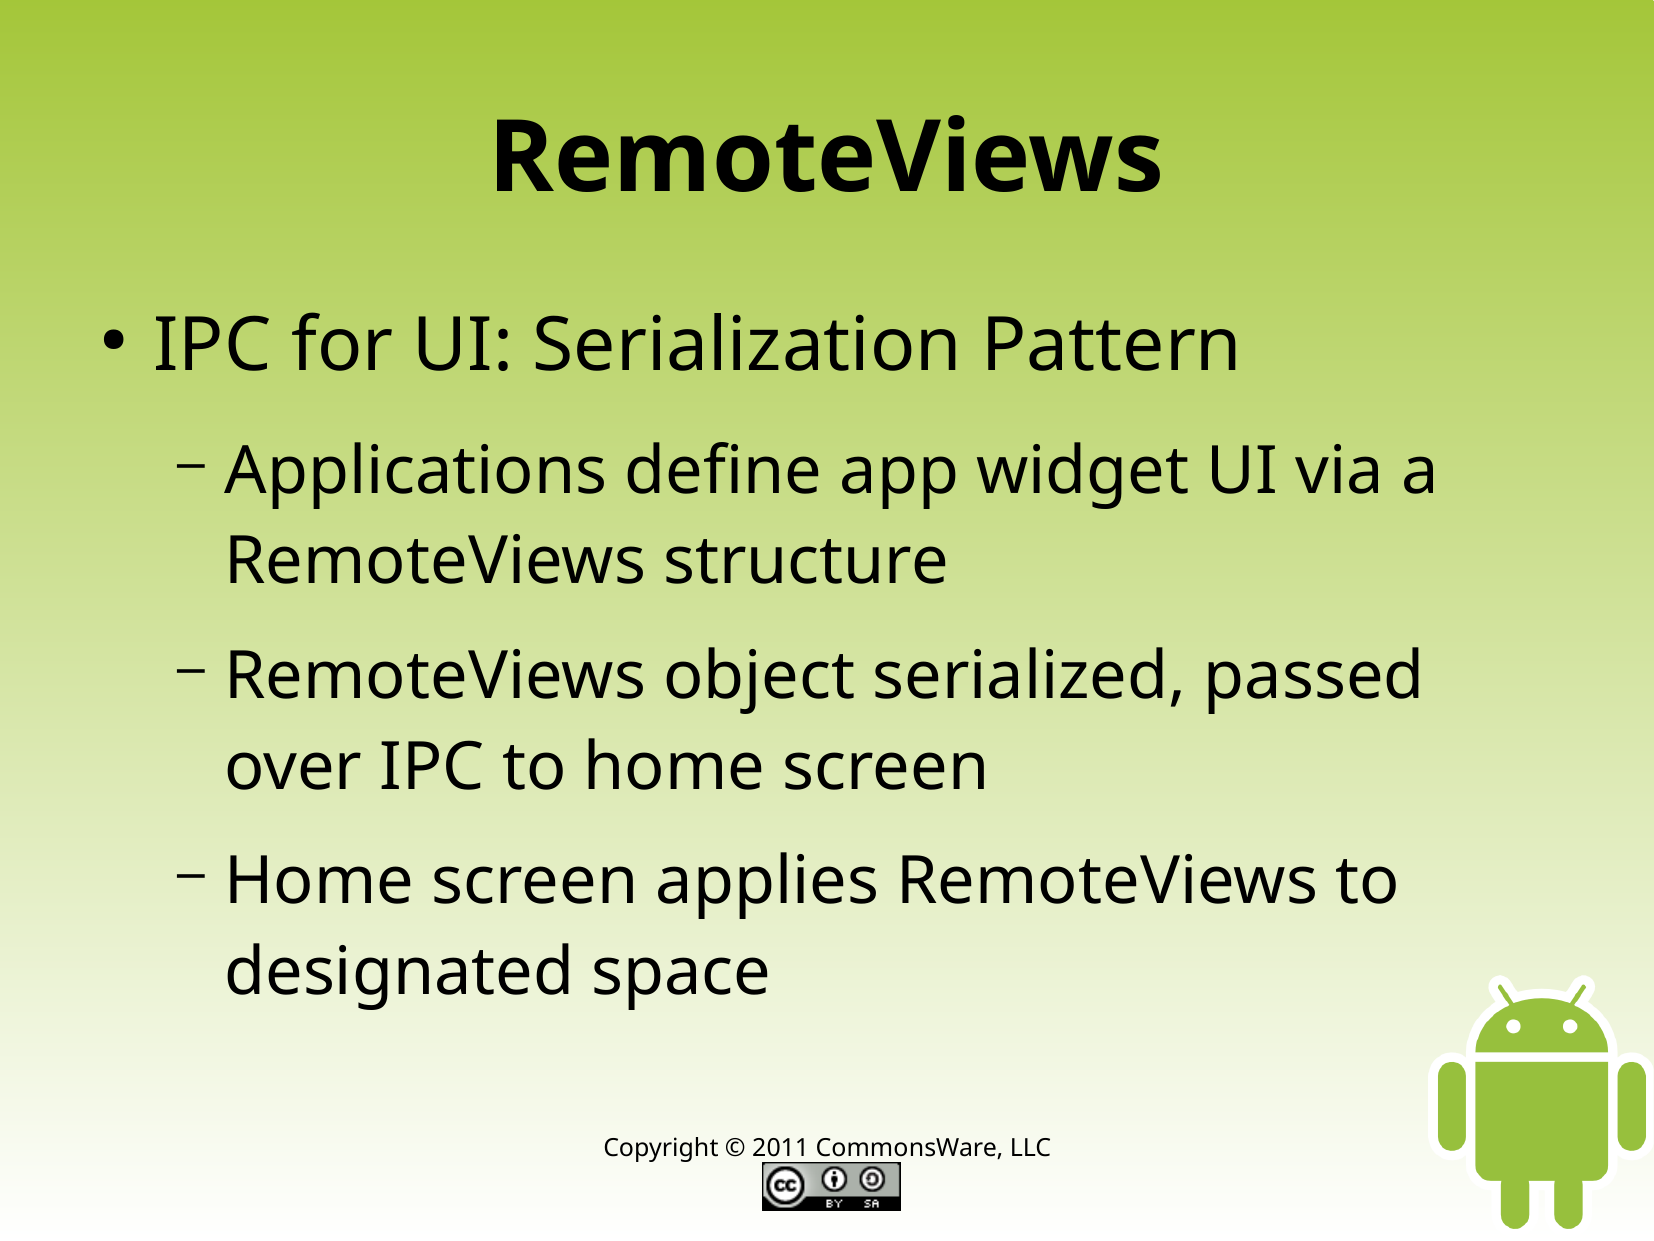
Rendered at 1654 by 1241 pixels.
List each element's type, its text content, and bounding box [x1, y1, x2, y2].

picture [762, 1162, 901, 1211]
list IPC for UI: Serialization Pattern Applications define app widget UI via a RemoteViews structure RemoteViews object serialized, passed over IPC to home screen Home screen applies RemoteViews to designated space [82, 290, 1571, 1094]
picture [1428, 975, 1654, 1238]
title RemoteViews [82, 49, 1571, 257]
